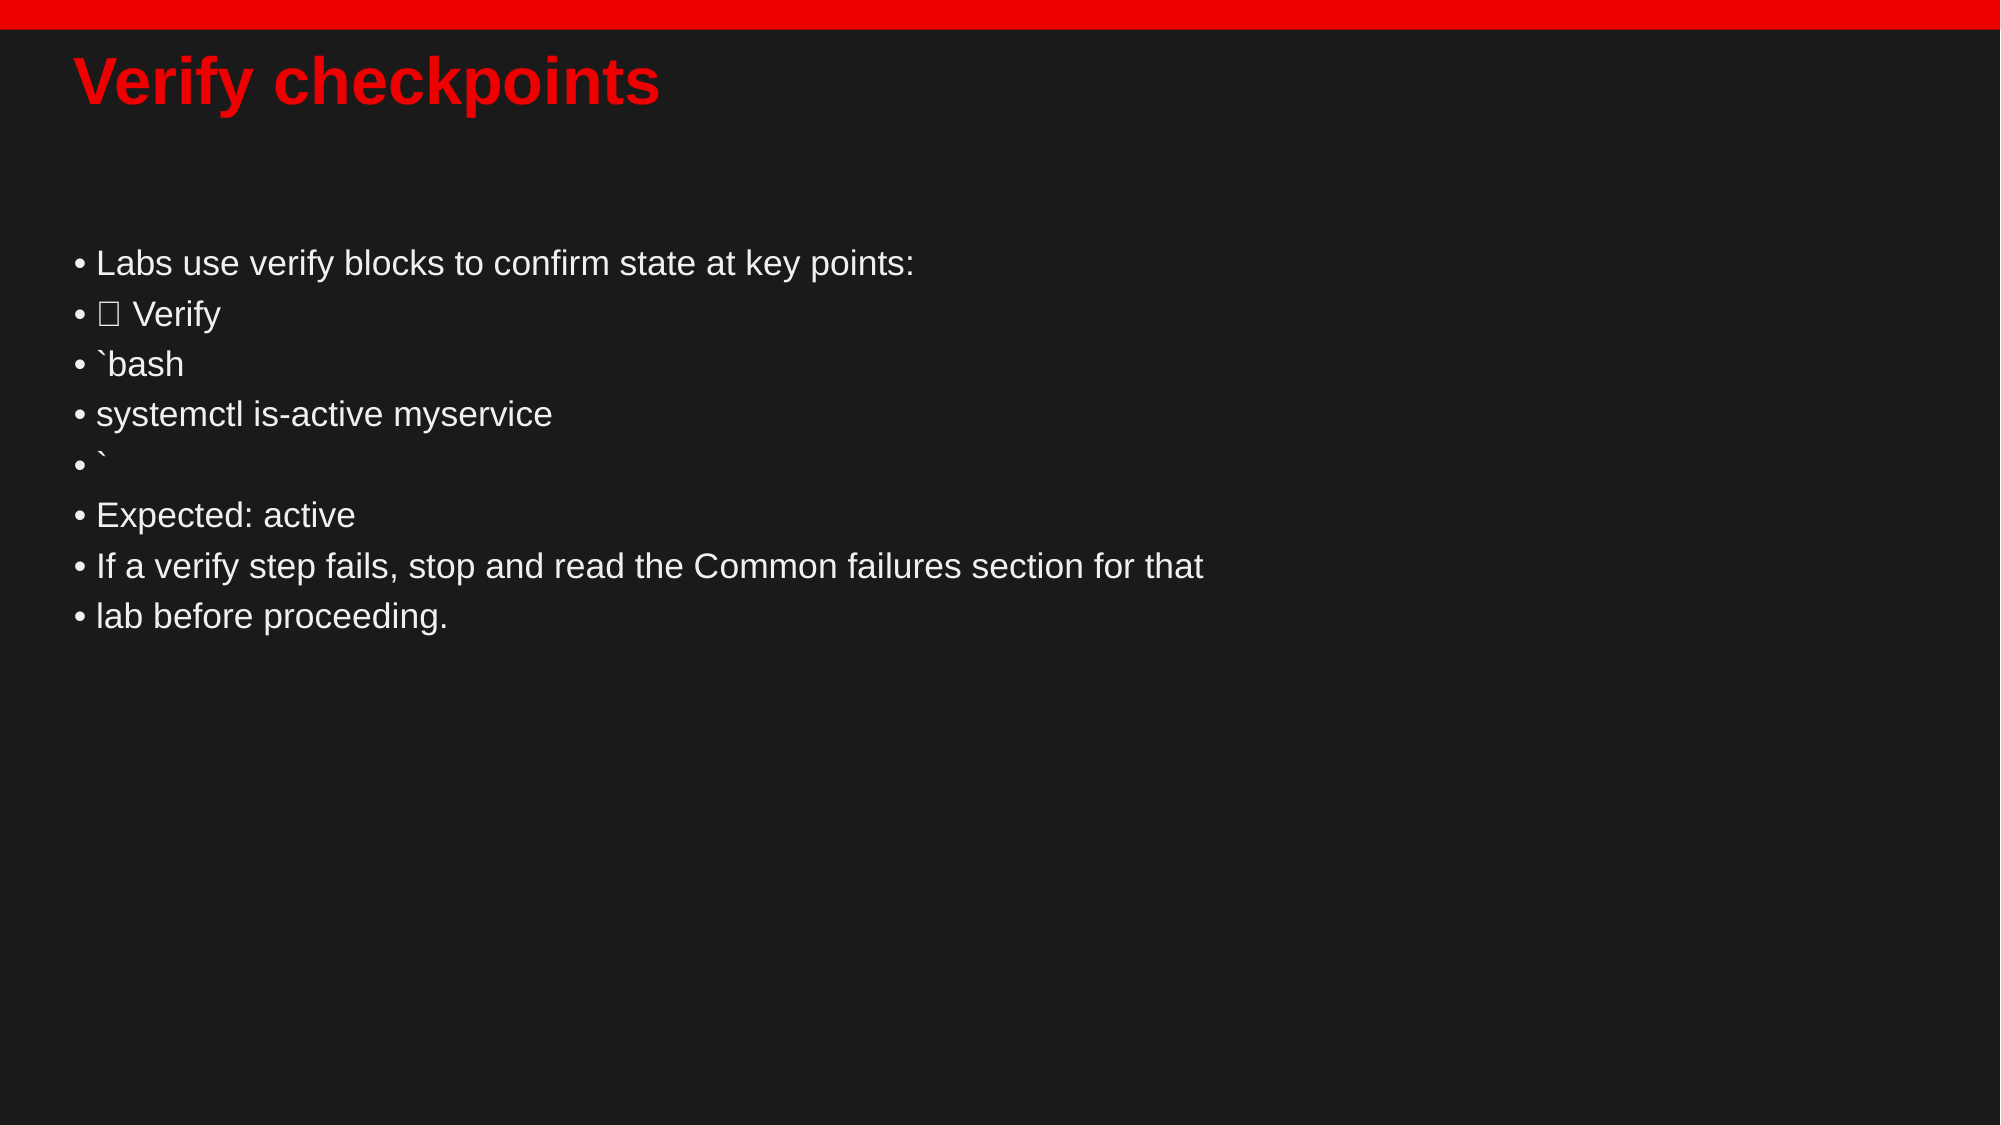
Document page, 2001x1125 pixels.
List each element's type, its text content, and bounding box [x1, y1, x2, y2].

text_box [0, 0, 2001, 30]
text_box Verify checkpoints [59, 36, 1942, 208]
text_box • Labs use verify blocks to confirm state at key points: • ✅ Verify • `bash • systemctl is-active myservice • ` • Expected: active • If a verify step fails, stop and read the Common failures section for that • lab before proceeding. [59, 236, 1942, 1037]
